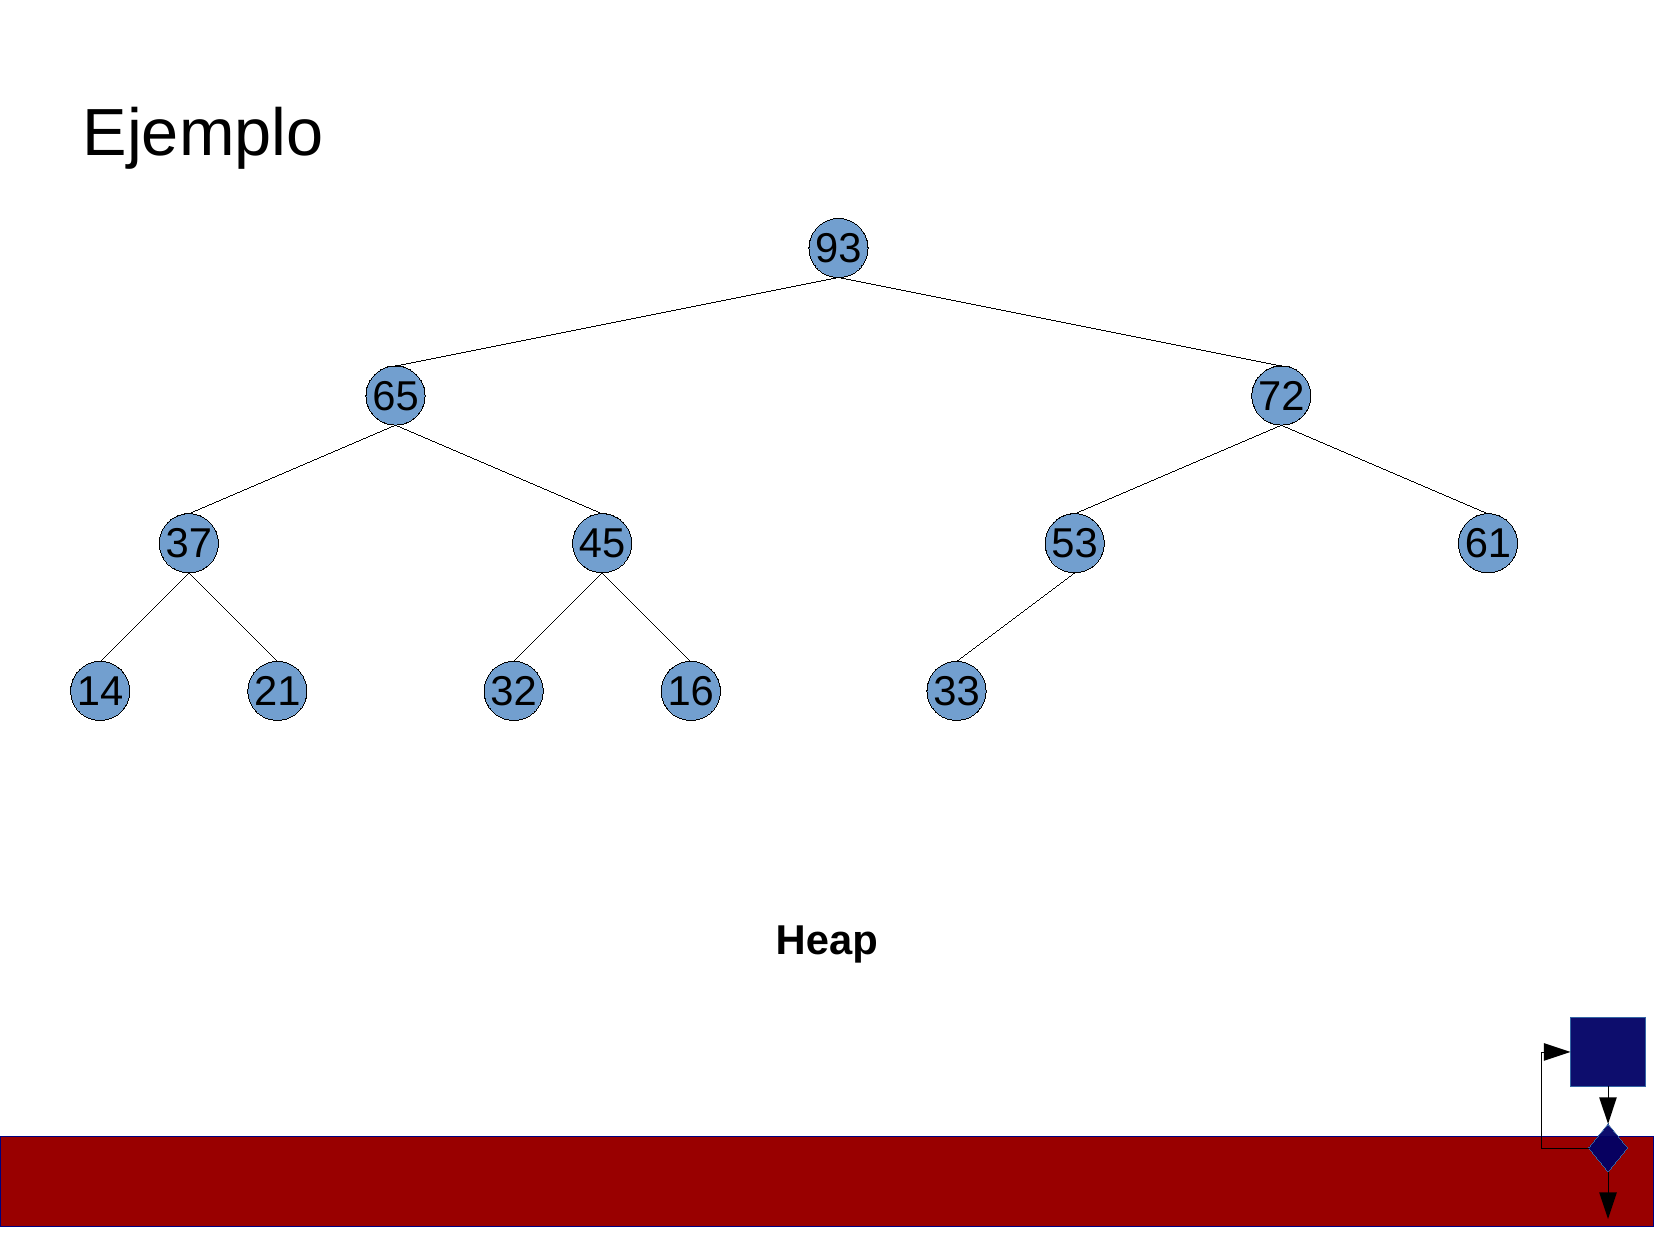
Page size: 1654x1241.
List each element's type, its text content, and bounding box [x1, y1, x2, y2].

text_box 33 [926, 661, 987, 721]
text_box 21 [247, 661, 307, 721]
text_box [0, 1124, 1654, 1227]
text_box 16 [661, 661, 721, 721]
text_box 65 [365, 366, 426, 425]
text_box 32 [484, 661, 544, 721]
text_box 61 [1458, 513, 1518, 573]
text_box 45 [572, 513, 632, 573]
text_box 37 [159, 513, 219, 573]
text_box 14 [70, 661, 130, 721]
subtitle Ejemplo Heap [82, 49, 1571, 1010]
text_box 72 [1251, 366, 1311, 425]
text_box 53 [1045, 513, 1105, 573]
text_box 93 [808, 218, 869, 278]
text_box [1570, 1017, 1646, 1087]
